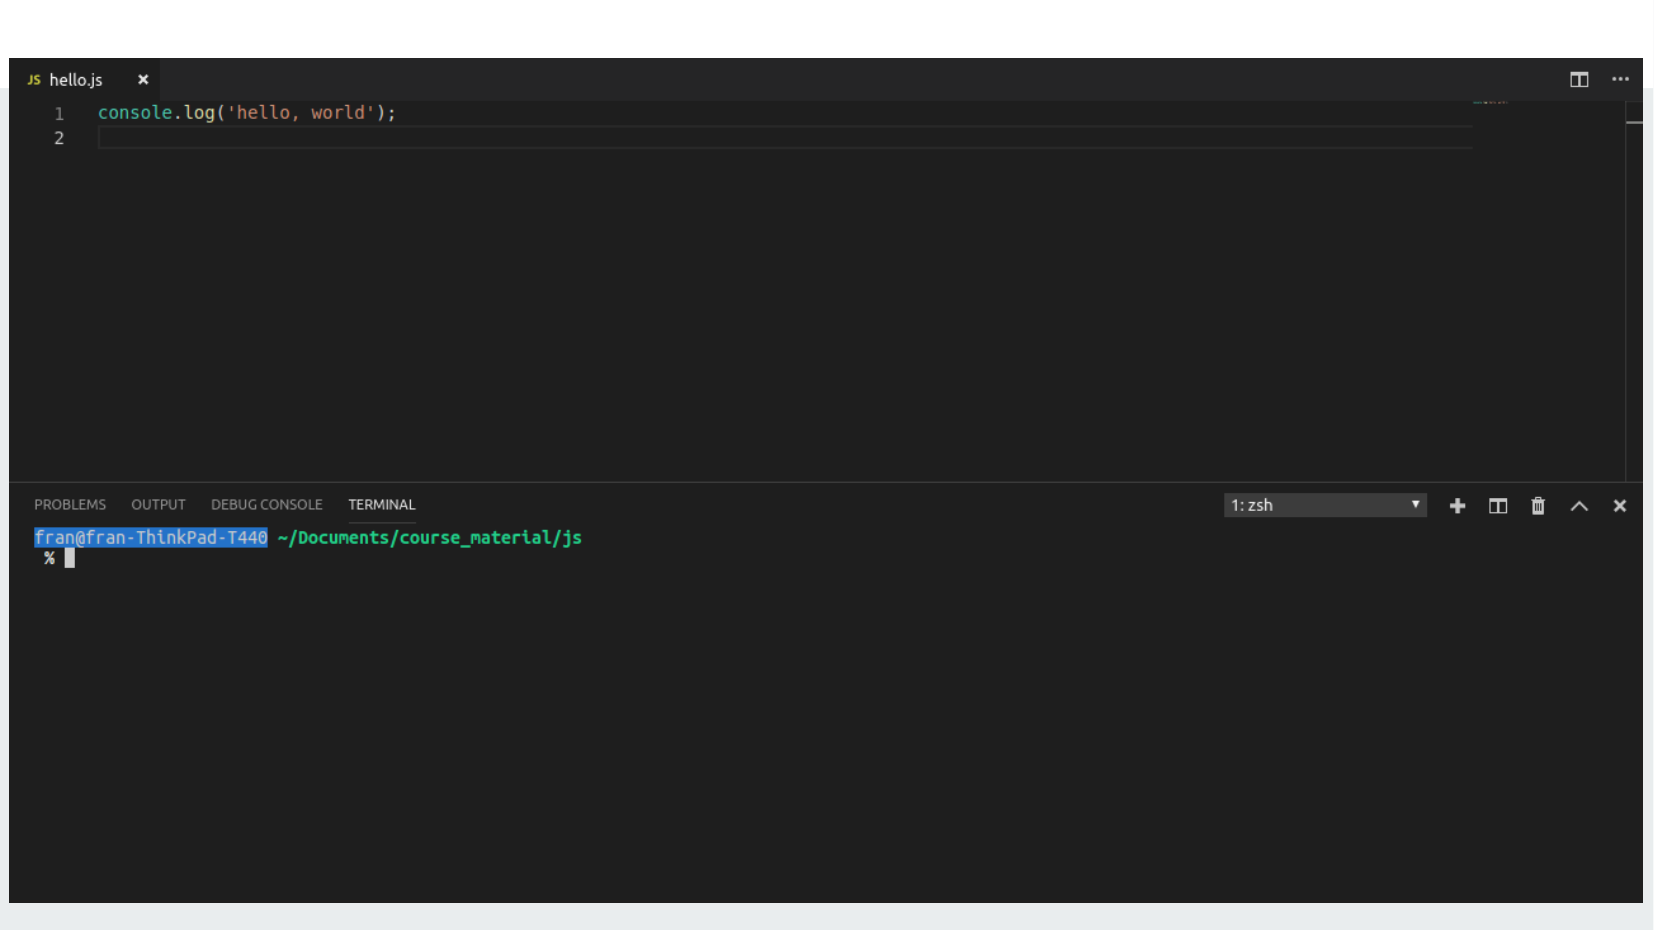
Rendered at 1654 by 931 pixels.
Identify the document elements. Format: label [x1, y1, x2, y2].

picture [9, 58, 1643, 903]
